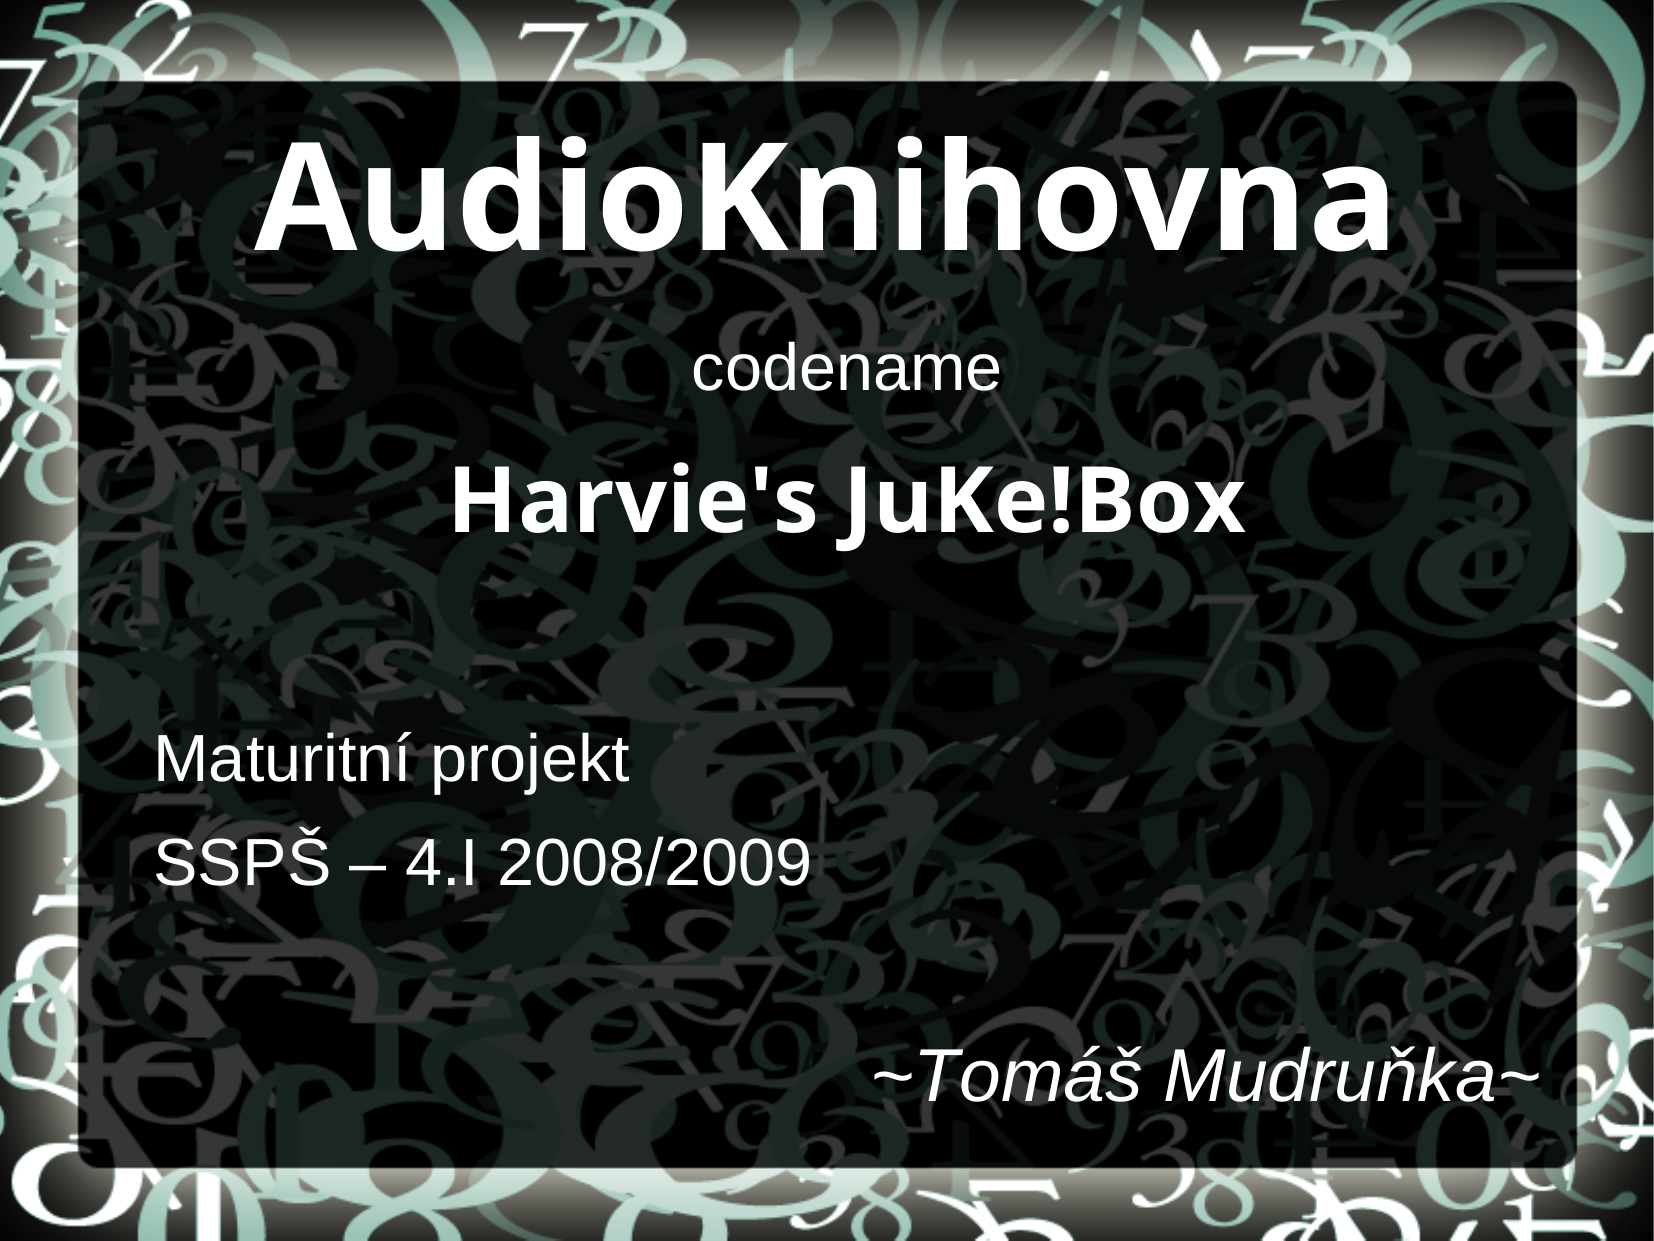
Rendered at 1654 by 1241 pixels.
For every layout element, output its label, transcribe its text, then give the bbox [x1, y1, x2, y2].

picture [0, 0, 1654, 1241]
list codename Harvie's JuKe!Box Maturitní projekt SSPŠ – 4.I 2008/2009 ~Tomáš Mudruňka~ [118, 329, 1542, 1123]
title AudioKnihovna [82, 86, 1571, 298]
